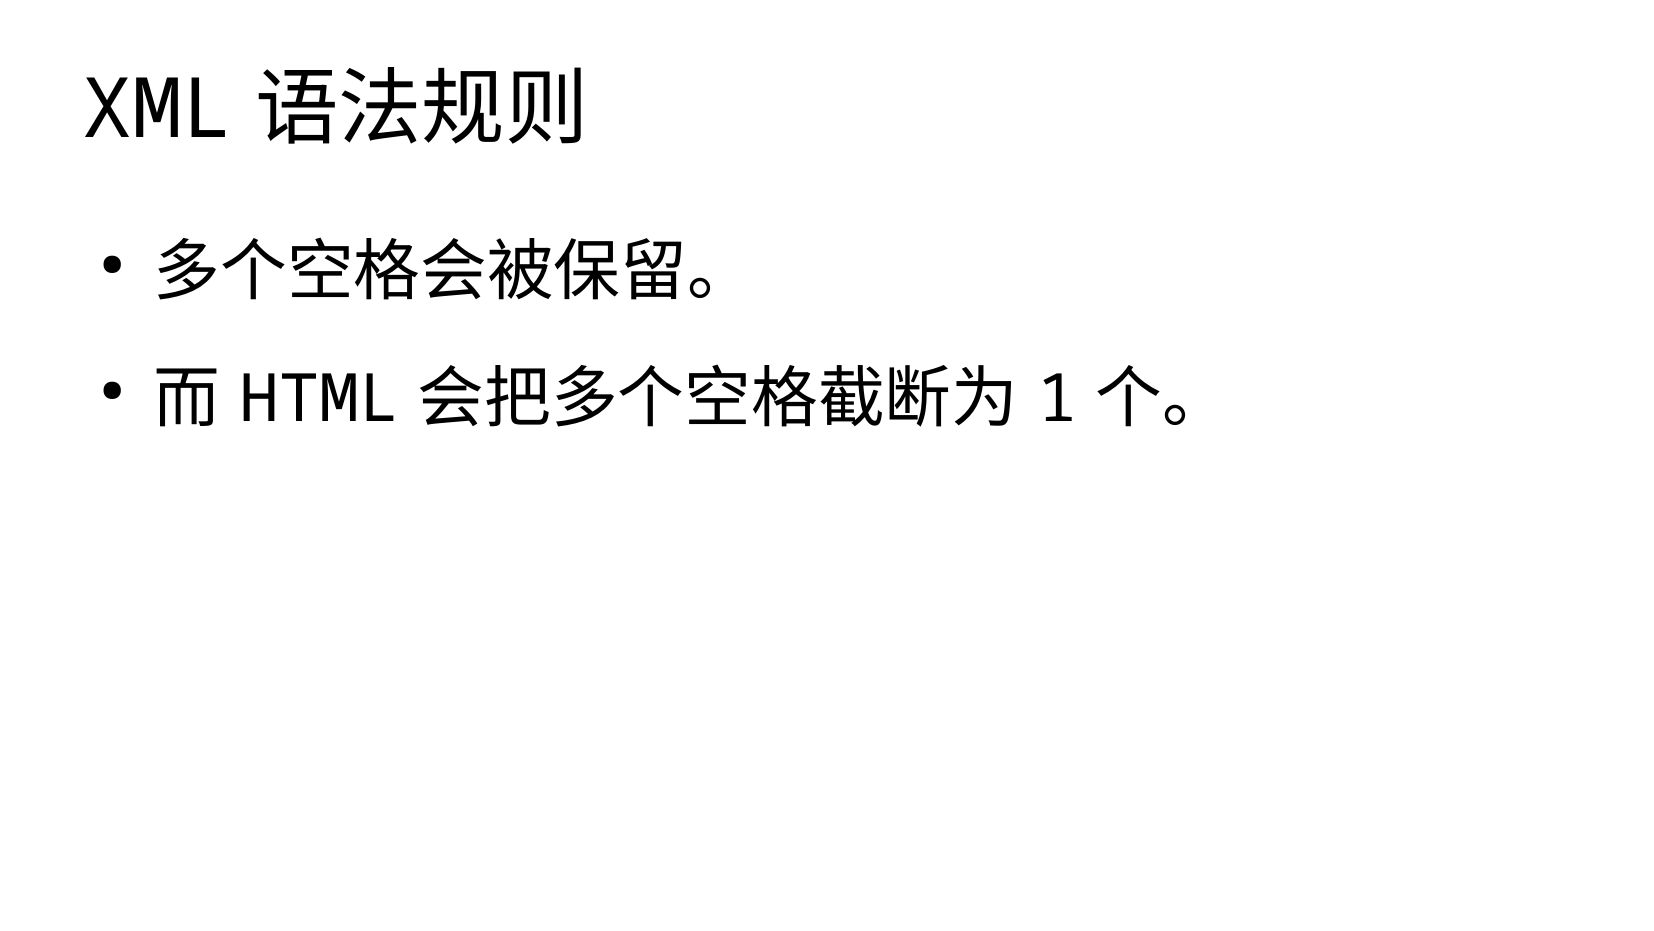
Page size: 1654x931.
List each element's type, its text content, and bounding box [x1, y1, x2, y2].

list 多个空格会被保留。 而HTML会把多个空格截断为1个。 [82, 217, 1571, 758]
title XML语法规则 [82, 37, 1571, 166]
